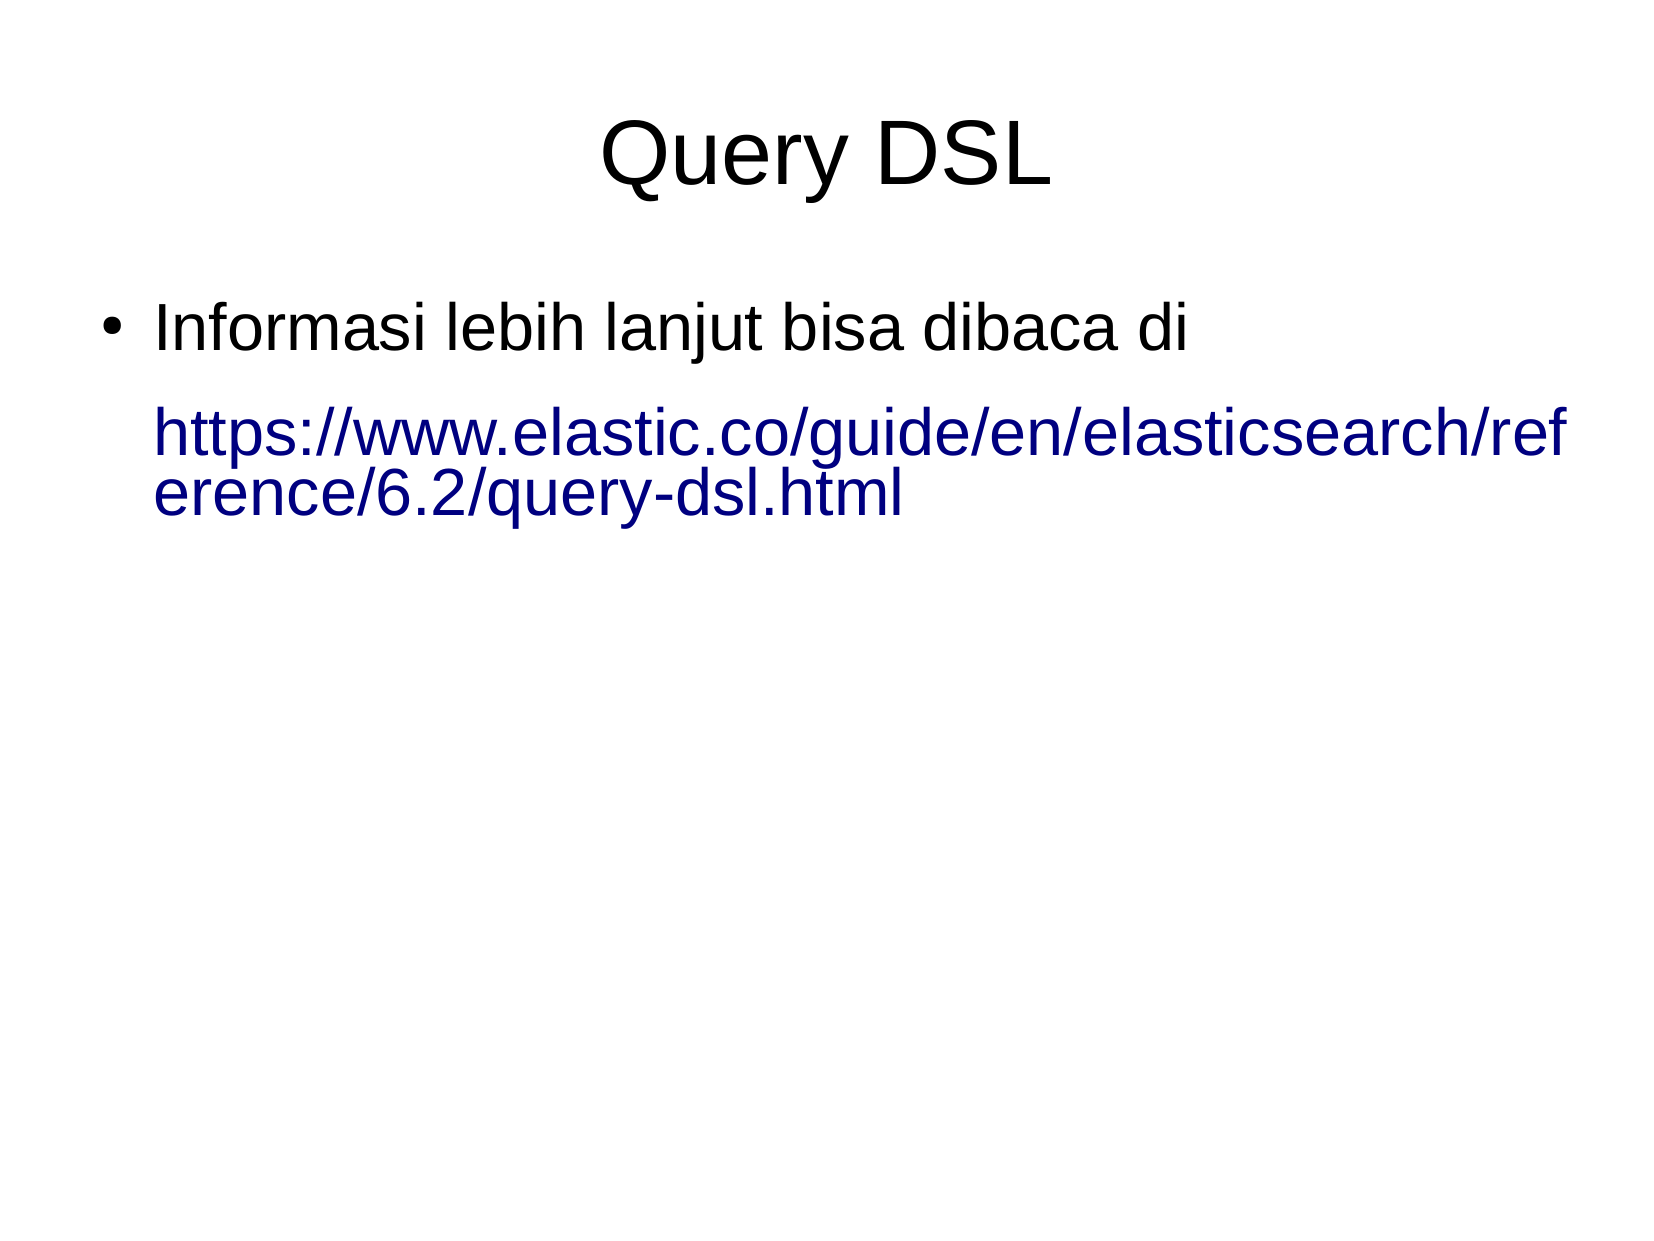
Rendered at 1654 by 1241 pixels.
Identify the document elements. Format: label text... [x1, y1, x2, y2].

title Query DSL [82, 49, 1571, 257]
list Informasi lebih lanjut bisa dibaca di https://www.elastic.co/guide/en/elasticsearch/reference/6.2/query-dsl.html [82, 290, 1571, 1010]
